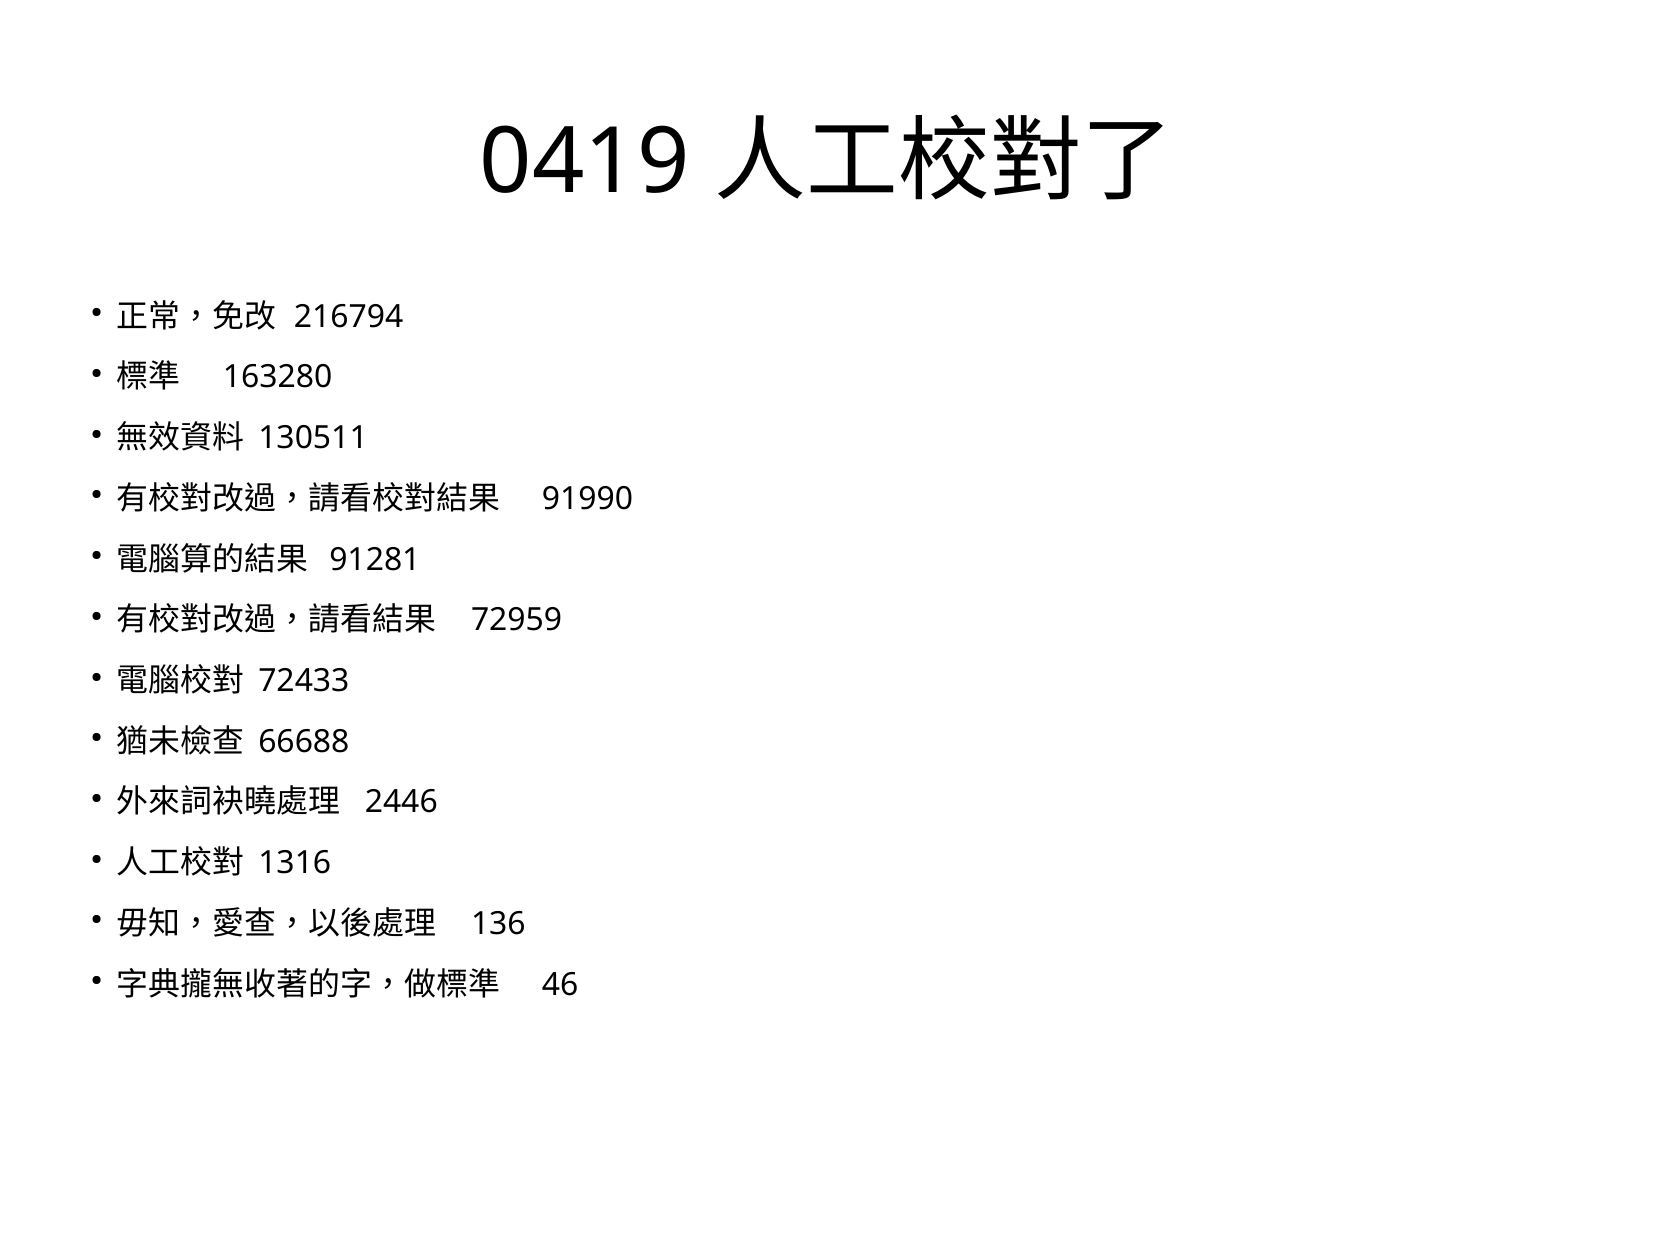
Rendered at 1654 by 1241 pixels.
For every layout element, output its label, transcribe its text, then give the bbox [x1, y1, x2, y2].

title 0419人工校對了 [82, 49, 1571, 257]
list 正常，免改 216794 標準 163280 無效資料 130511 有校對改過，請看校對結果 91990 電腦算的結果 91281 有校對改過，請看結果 72959 電腦校對 72433 猶未檢查 66688 外來詞袂曉處理 2446 人工校對 1316 毋知，愛查，以後處理 136 字典攏無收著的字，做標準 46 [82, 290, 1538, 1010]
